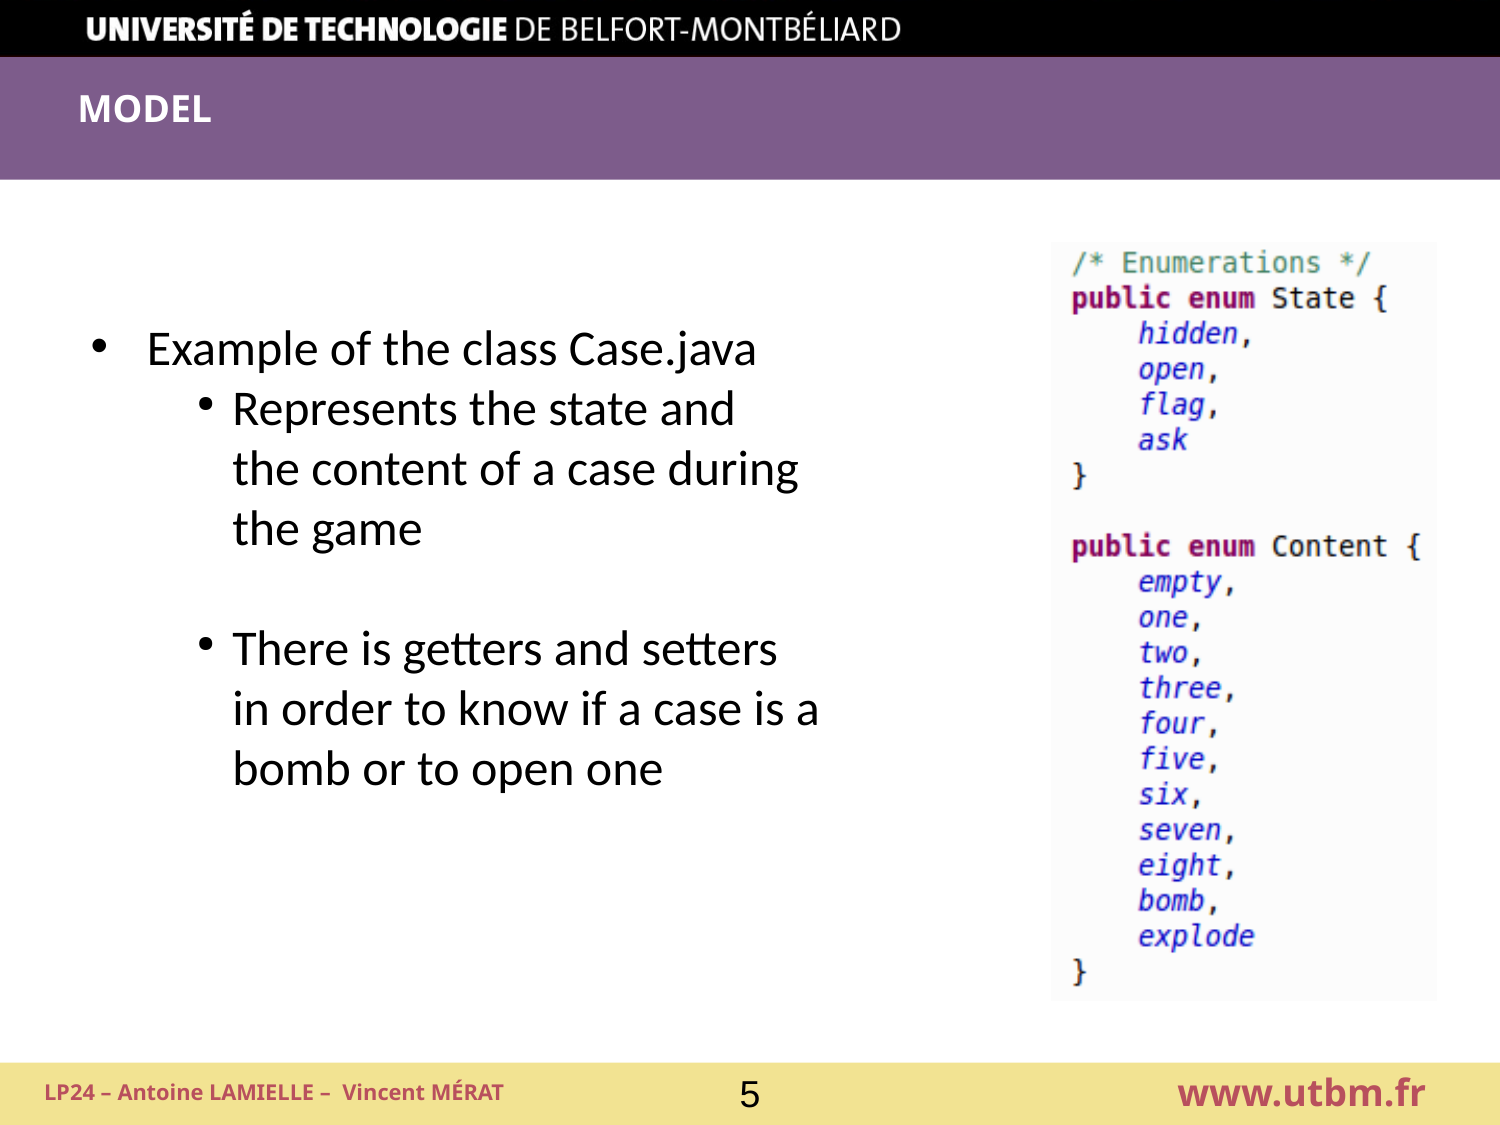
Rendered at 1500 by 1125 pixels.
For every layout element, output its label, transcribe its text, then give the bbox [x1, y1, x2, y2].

text_box [0, 57, 1500, 180]
text_box <number> [0, 1062, 1500, 1123]
text_box MODEL [62, 78, 1288, 138]
text_box LP24 – Antoine LAMIELLE – Vincent MÉRAT [29, 1078, 591, 1112]
text_box Example of the class Case.java Represents the state and the content of a case during the game There is getters and setters in order to know if a case is a bomb or to open one [90, 315, 1051, 796]
picture [0, 0, 1500, 57]
picture [1051, 242, 1437, 1001]
